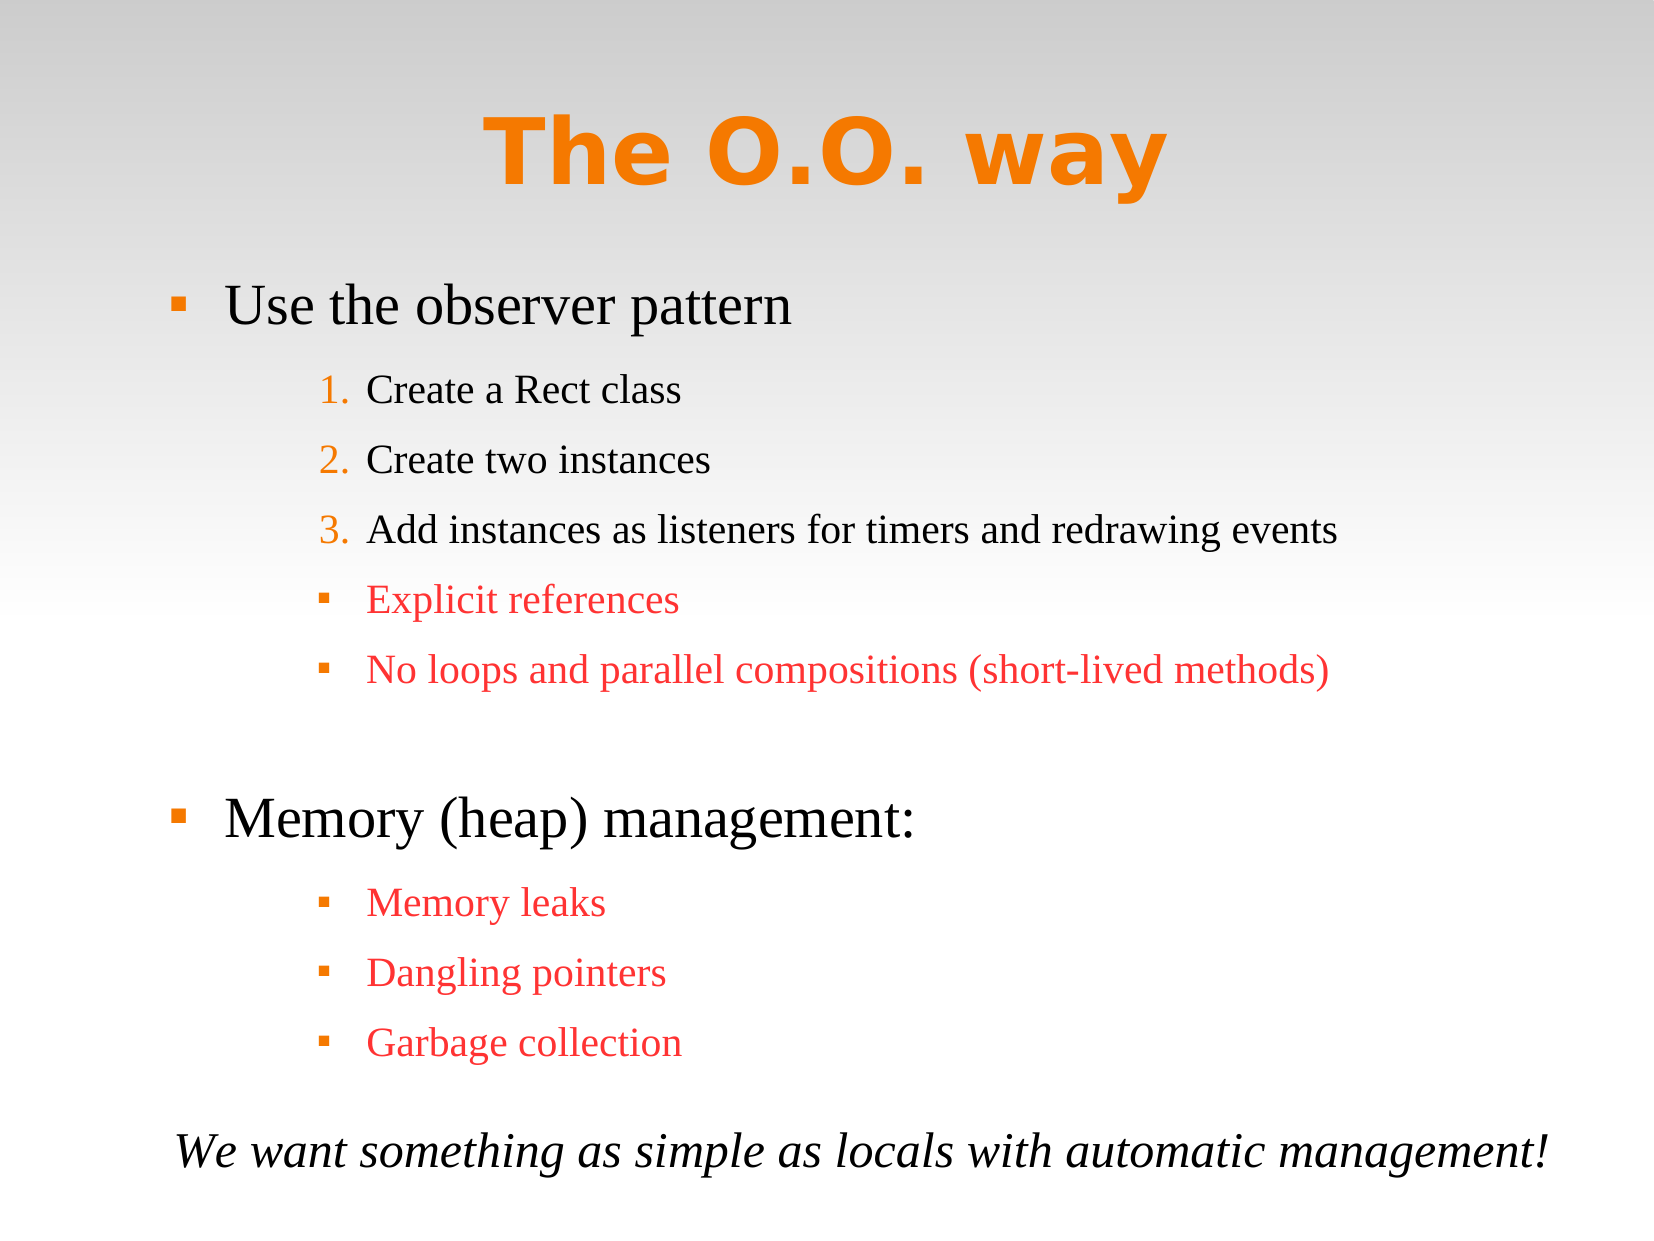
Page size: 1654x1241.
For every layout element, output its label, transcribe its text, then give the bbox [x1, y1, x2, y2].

list Use the observer pattern Create a Rect class Create two instances Add instances as listeners for timers and redrawing events Explicit references No loops and parallel compositions (short-lived methods) [82, 272, 1576, 720]
list Memory (heap) management: Memory leaks Dangling pointers Garbage collection We want something as simple as locals with automatic management! [82, 785, 1571, 1203]
title The O.O. way [82, 49, 1571, 257]
